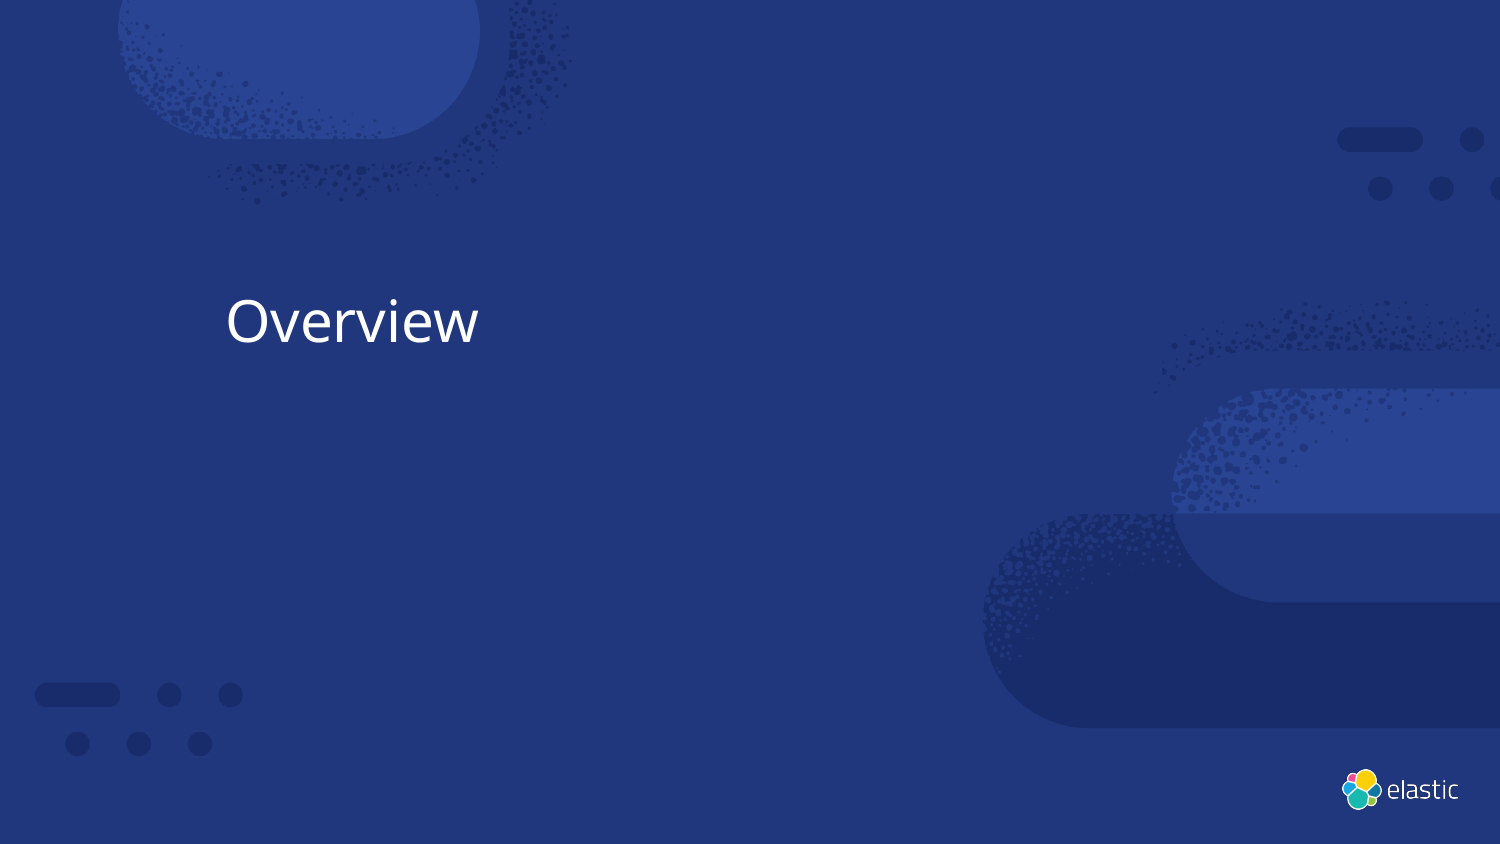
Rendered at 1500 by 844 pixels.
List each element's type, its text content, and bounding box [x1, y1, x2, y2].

title Overview [225, 284, 1159, 495]
picture [0, 0, 1500, 844]
